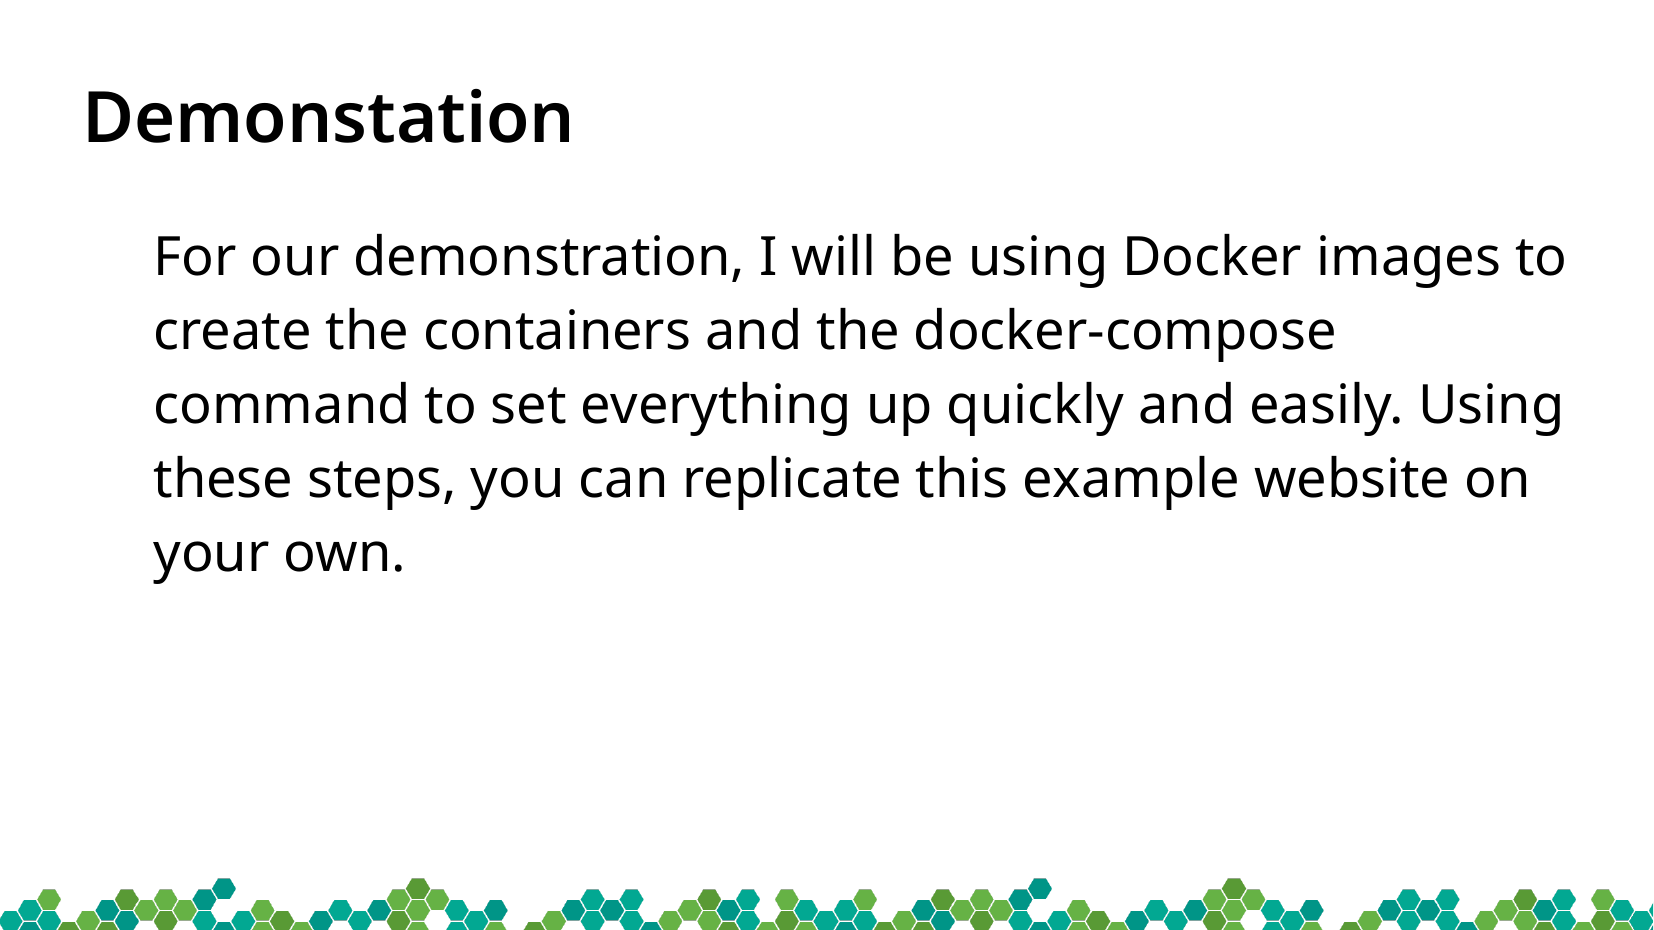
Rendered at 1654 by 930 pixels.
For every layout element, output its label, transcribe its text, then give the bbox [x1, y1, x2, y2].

list For our demonstration, I will be using Docker images to create the containers and the docker-compose command to set everything up quickly and easily. Using these steps, you can replicate this example website on your own. [82, 217, 1571, 757]
title Demonstation [82, 37, 1571, 193]
picture [0, 870, 1654, 930]
